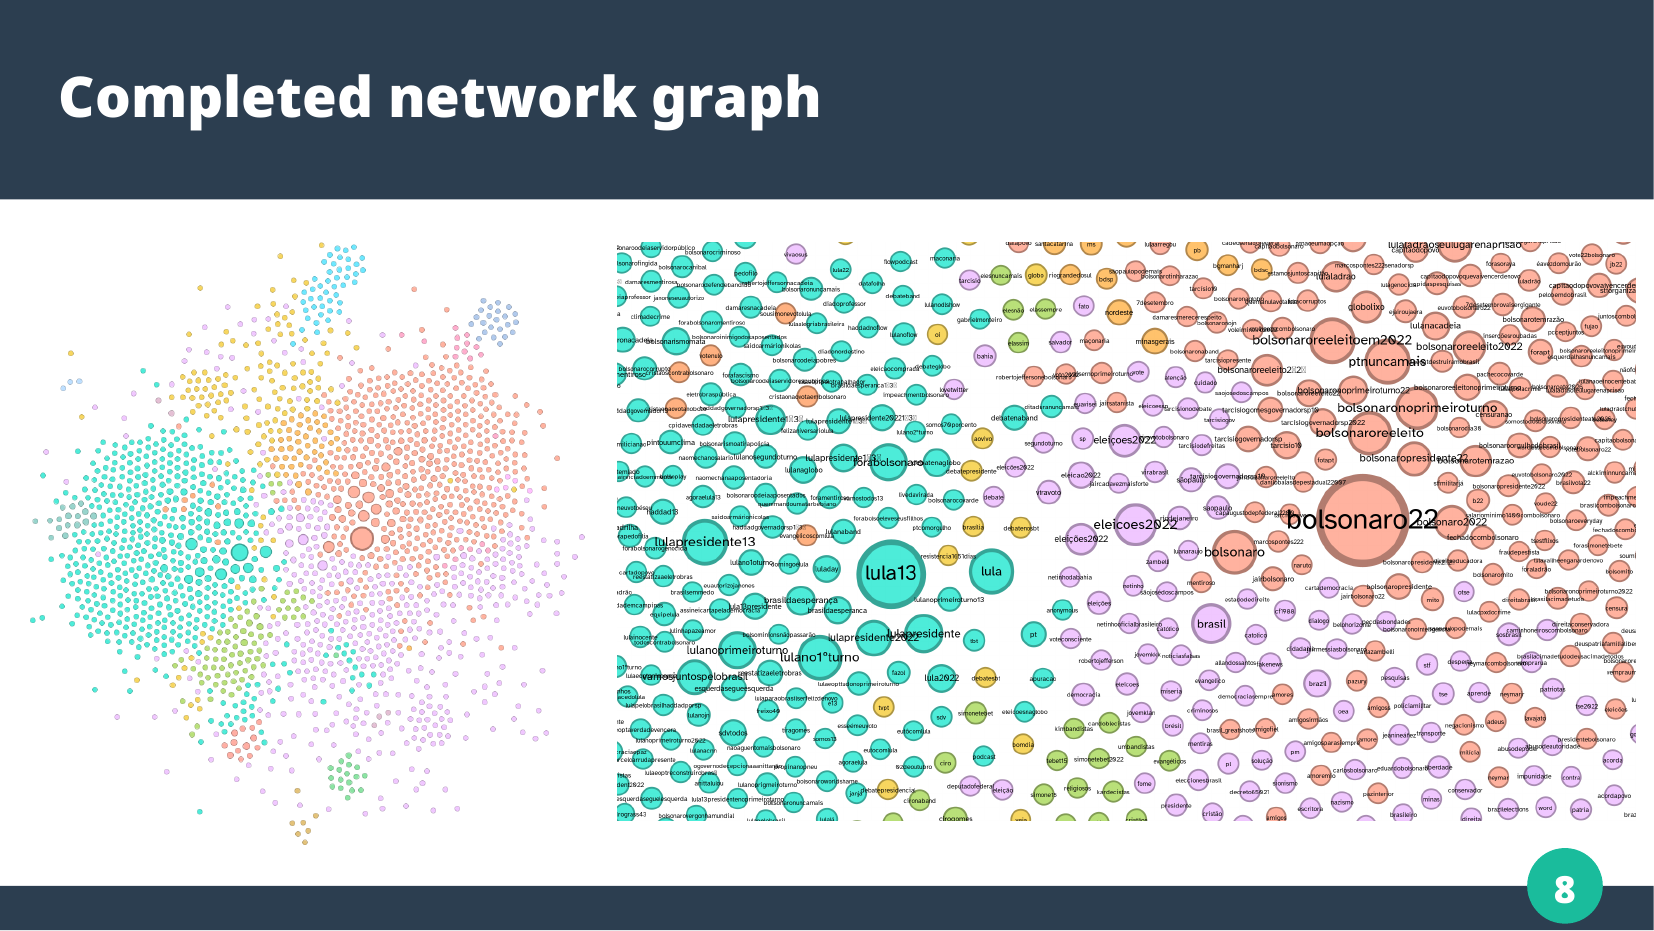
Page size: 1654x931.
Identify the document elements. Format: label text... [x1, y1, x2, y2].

title Completed network graph [59, 37, 1595, 155]
picture [0, 218, 1636, 869]
